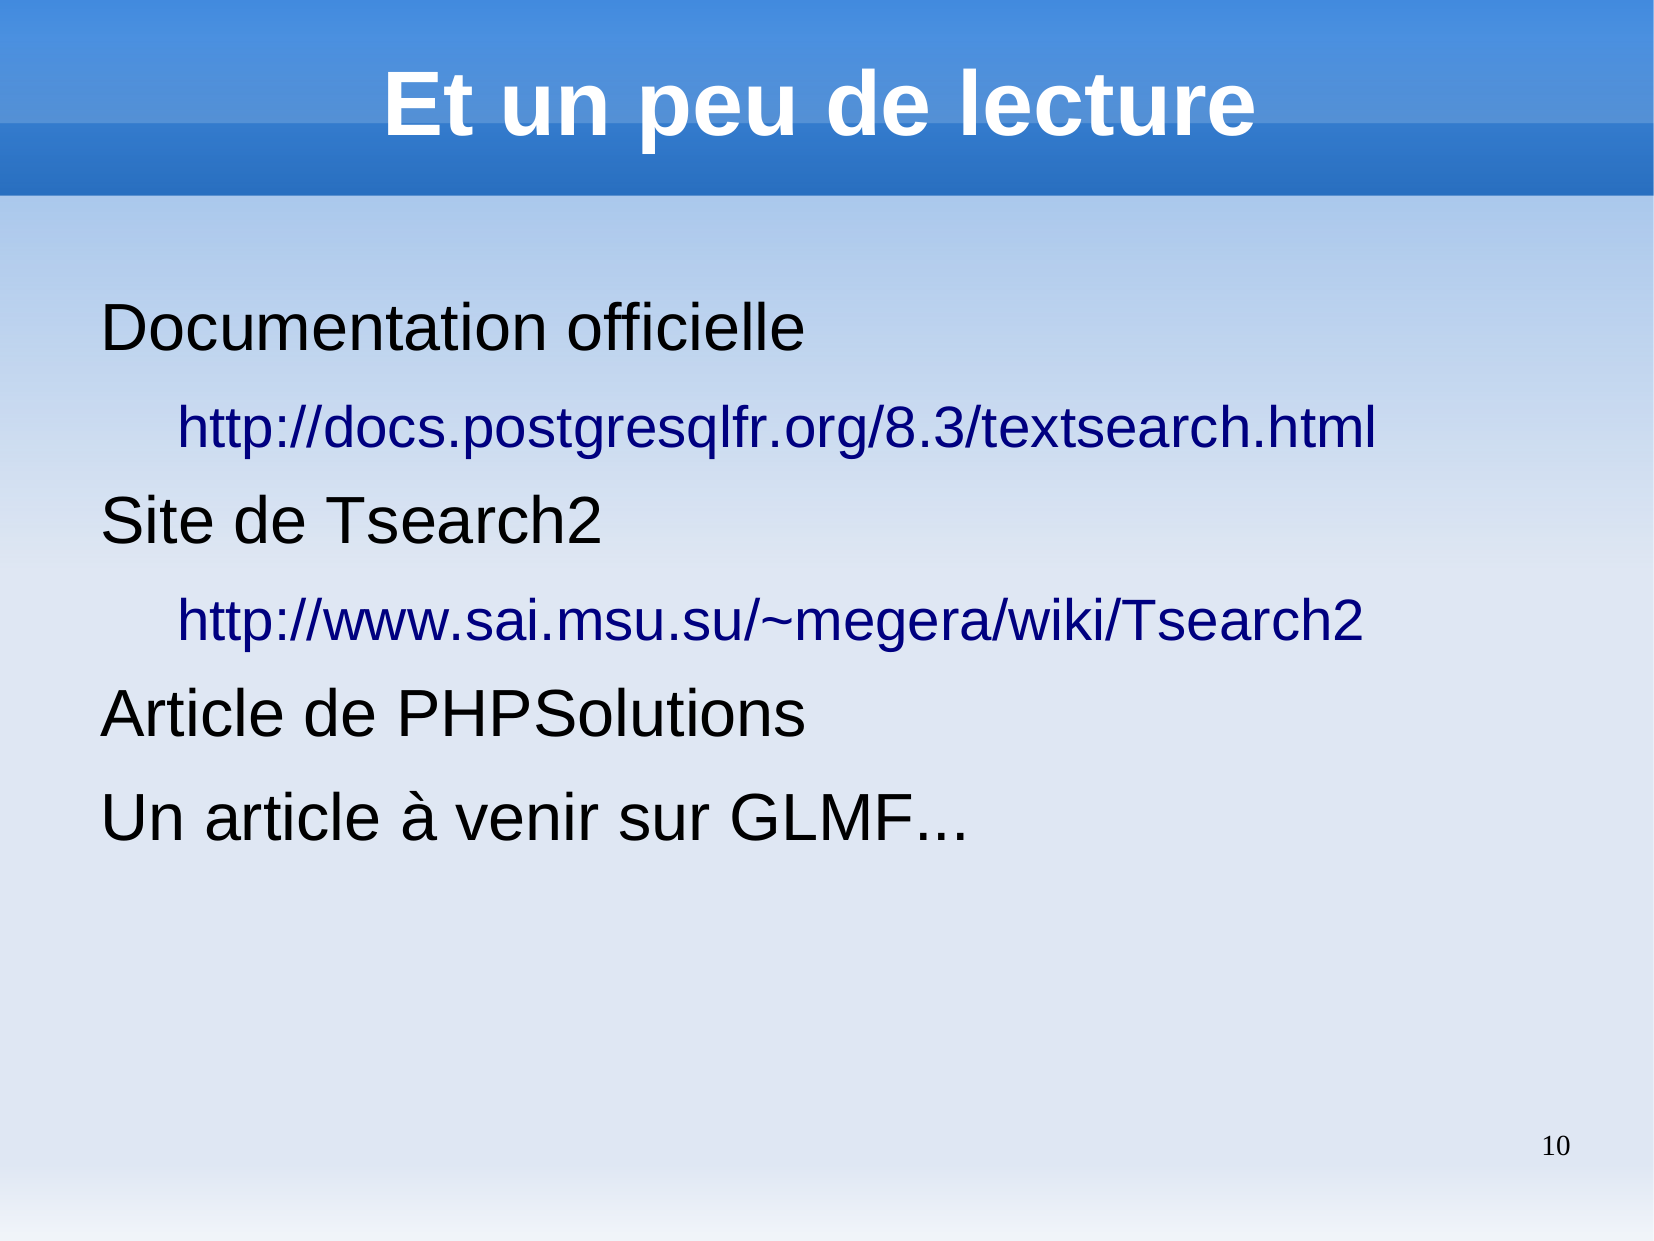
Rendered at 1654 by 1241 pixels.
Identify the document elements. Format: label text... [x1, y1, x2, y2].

title Et un peu de lecture [76, 7, 1565, 200]
list Documentation officielle http://docs.postgresqlfr.org/8.3/textsearch.html Site de Tsearch2 http://www.sai.msu.su/~megera/wiki/Tsearch2 Article de PHPSolutions Un article à venir sur GLMF... [82, 290, 1571, 1094]
picture [0, 0, 1654, 1241]
